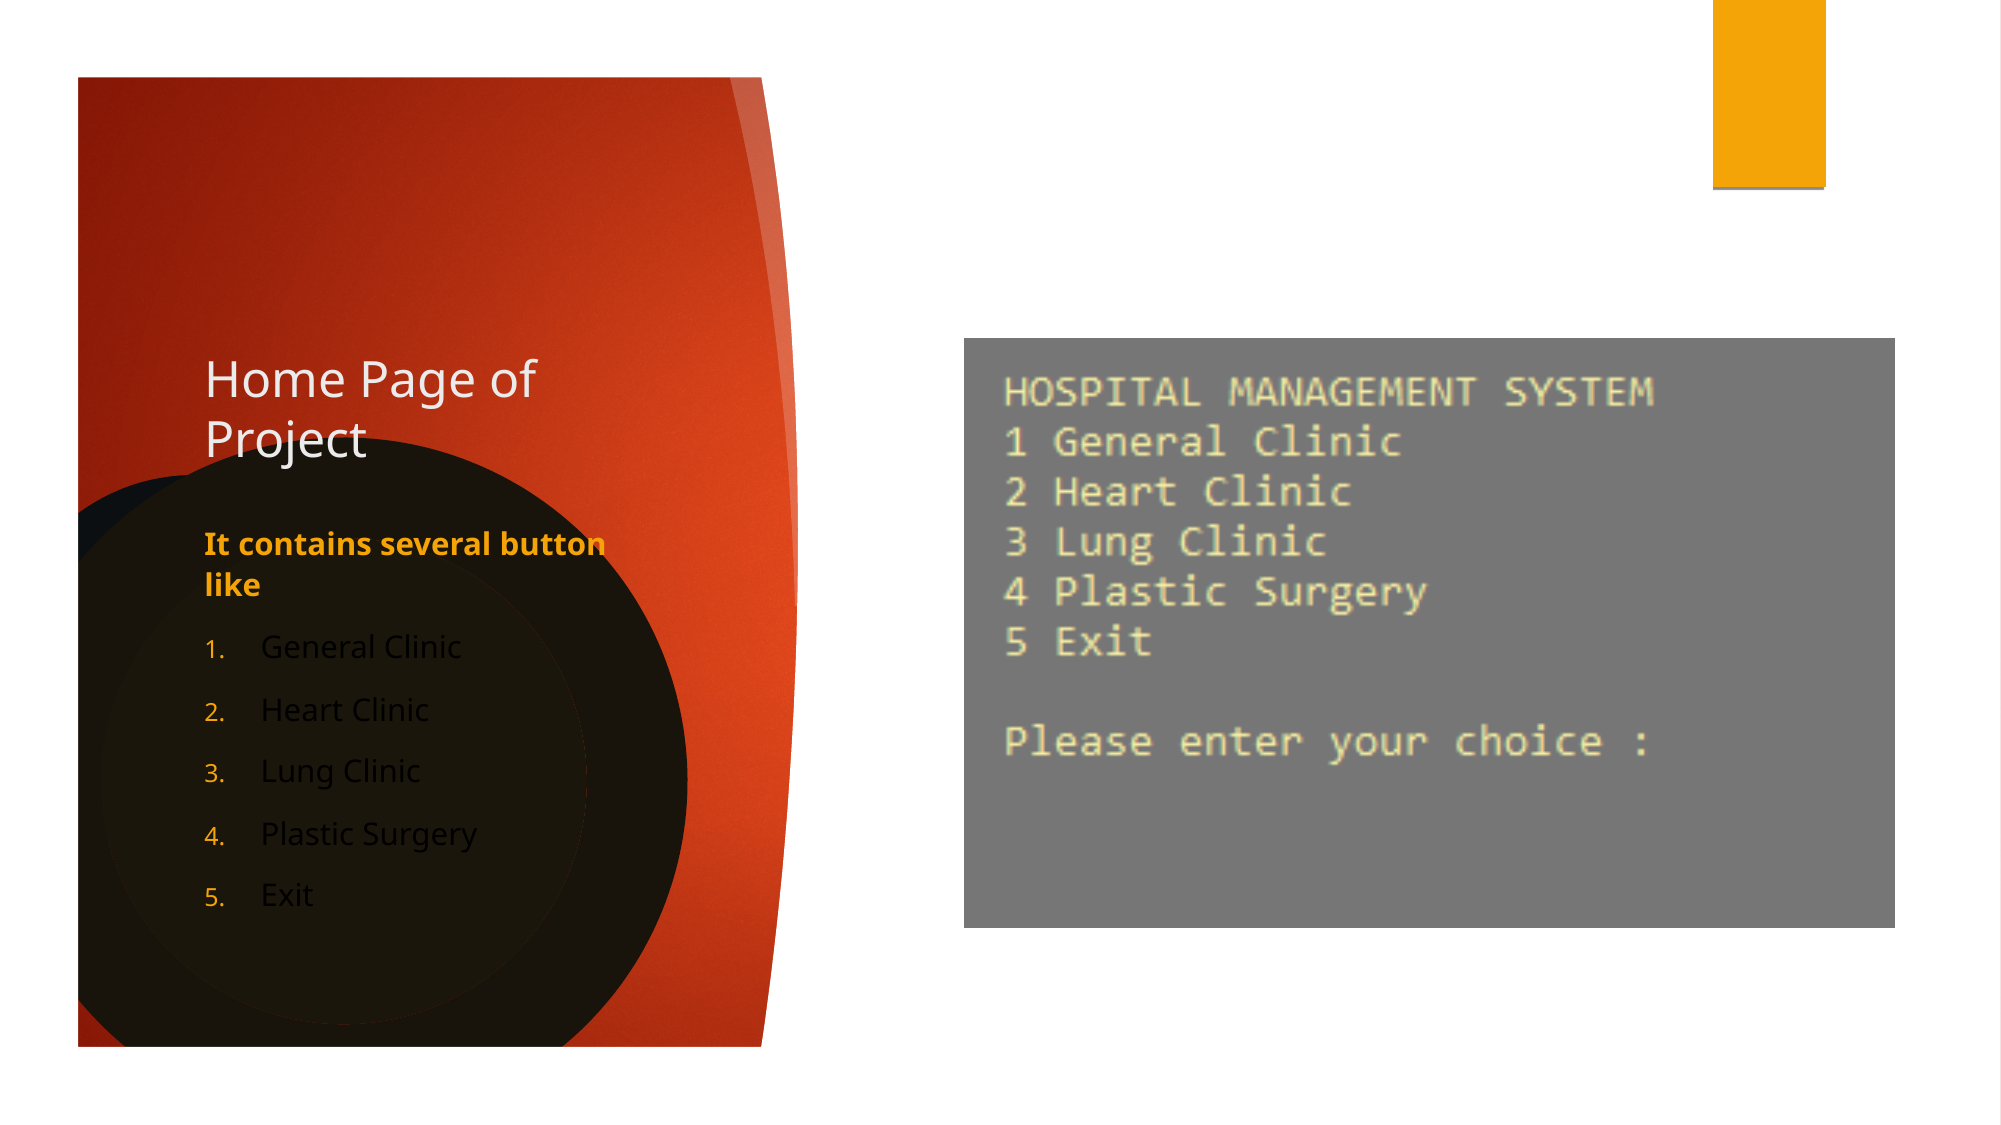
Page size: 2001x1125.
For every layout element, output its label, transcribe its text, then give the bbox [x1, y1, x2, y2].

picture [964, 338, 1895, 929]
list It contains several button like General Clinic Heart Clinic Lung Clinic Plastic Surgery Exit [189, 513, 648, 989]
title Home Page of Project [189, 212, 648, 475]
